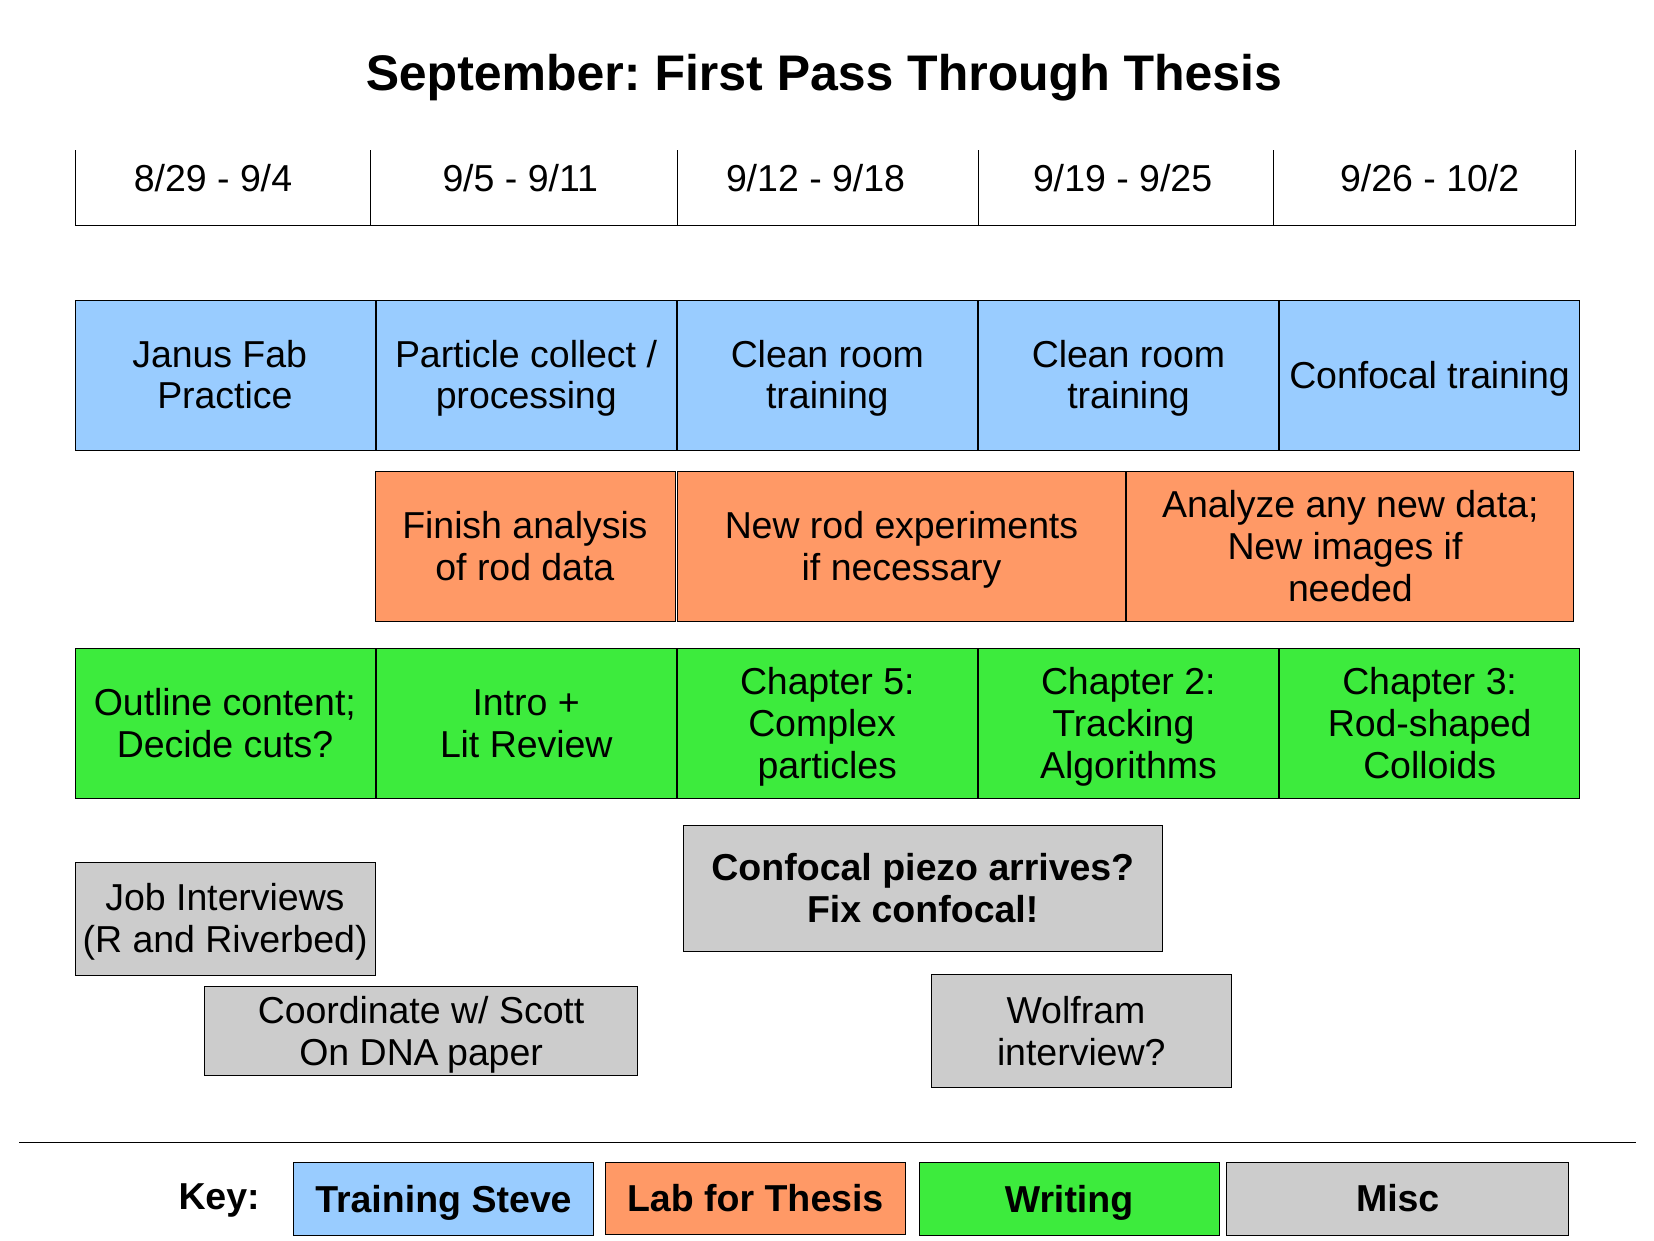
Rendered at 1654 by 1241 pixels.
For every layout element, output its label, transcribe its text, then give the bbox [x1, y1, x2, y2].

text_box Training Steve [293, 1162, 594, 1236]
text_box Wolfram interview? [931, 974, 1232, 1088]
text_box September: First Pass Through Thesis [318, 37, 1331, 110]
text_box Key: [49, 1168, 275, 1227]
text_box Misc [1226, 1162, 1569, 1236]
text_box Job Interviews (R and Riverbed) [75, 862, 376, 976]
text_box Writing [919, 1162, 1220, 1236]
text_box Clean room training [978, 300, 1279, 451]
text_box Analyze any new data; New images if needed [1126, 471, 1574, 622]
text_box Chapter 3: Rod-shaped Colloids [1279, 648, 1580, 799]
text_box Chapter 2: Tracking Algorithms [978, 648, 1279, 799]
text_box Outline content; Decide cuts? [75, 648, 376, 799]
text_box Coordinate w/ Scott On DNA paper [204, 986, 638, 1076]
text_box 9/12 - 9/18 [703, 150, 929, 207]
text_box Intro + Lit Review [376, 648, 677, 799]
text_box New rod experiments if necessary [677, 471, 1126, 622]
text_box Confocal piezo arrives? Fix confocal! [683, 825, 1163, 952]
text_box 8/29 - 9/4 [100, 150, 326, 207]
text_box Clean room training [677, 300, 978, 451]
text_box Finish analysis of rod data [375, 471, 676, 622]
text_box Lab for Thesis [605, 1162, 906, 1235]
text_box Janus Fab Practice [75, 300, 376, 451]
text_box Particle collect / processing [376, 300, 677, 451]
text_box 9/19 - 9/25 [1010, 150, 1236, 208]
text_box 9/26 - 10/2 [1317, 150, 1543, 208]
text_box Chapter 5: Complex particles [677, 648, 978, 799]
text_box Confocal training [1279, 300, 1580, 451]
text_box 9/5 - 9/11 [407, 150, 633, 207]
